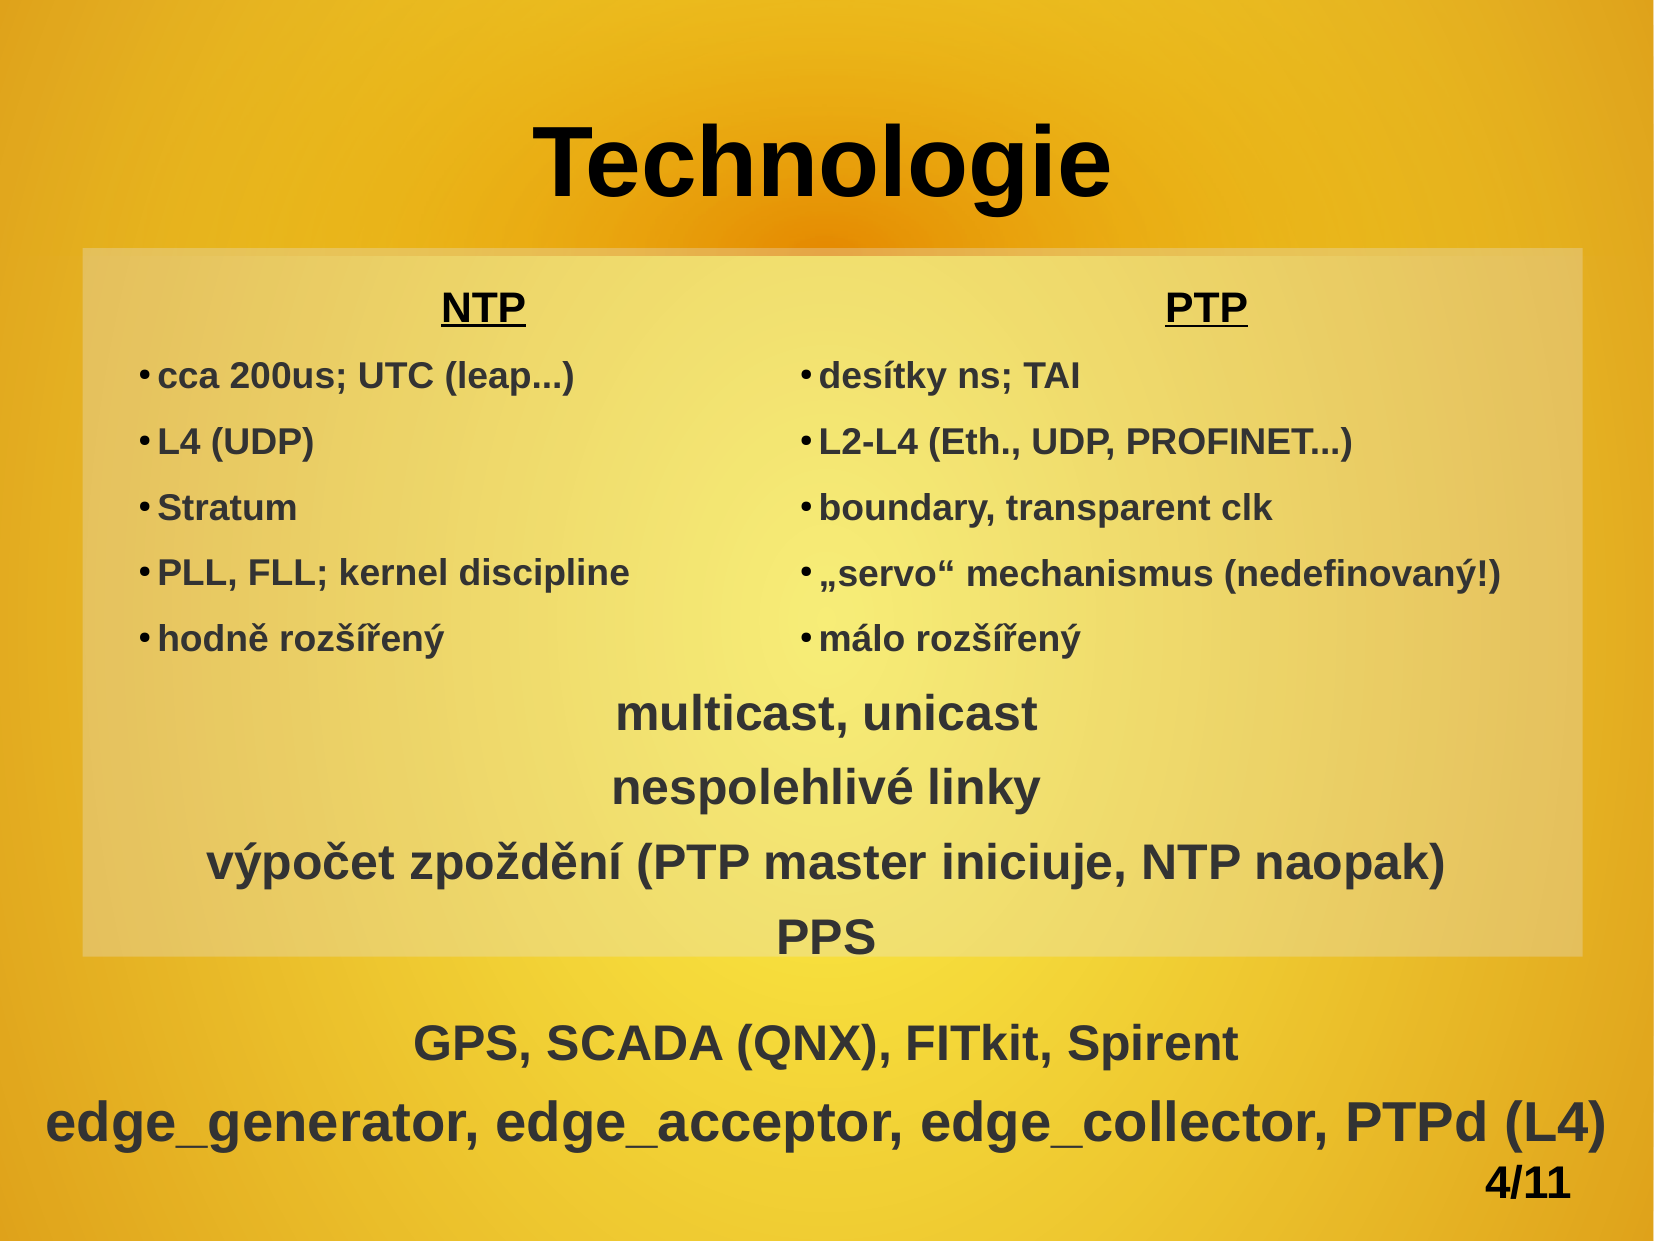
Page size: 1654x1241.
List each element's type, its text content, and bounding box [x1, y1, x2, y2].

title Technologie [78, 58, 1567, 266]
text_box <číslo>/11 [1490, 1149, 1654, 1220]
list NTP cca 200us; UTC (leap...) L4 (UDP) Stratum PLL, FLL; kernel discipline hodně rozšířený [134, 259, 796, 662]
list multicast, unicast nespolehlivé linky výpočet zpoždění (PTP master iniciuje, NTP naopak) PPS GPS, SCADA (QNX), FITkit, Spirent edge_generator, edge_acceptor, edge_collector, PTPd (L4) [35, 685, 1619, 1182]
list PTP desítky ns; TAI L2-L4 (Eth., UDP, PROFINET...) boundary, transparent clk „servo“ mechanismus (nedefinovaný!) málo rozšířený [796, 259, 1595, 662]
text_box [82, 266, 1583, 685]
text_box [1567, 248, 1583, 259]
